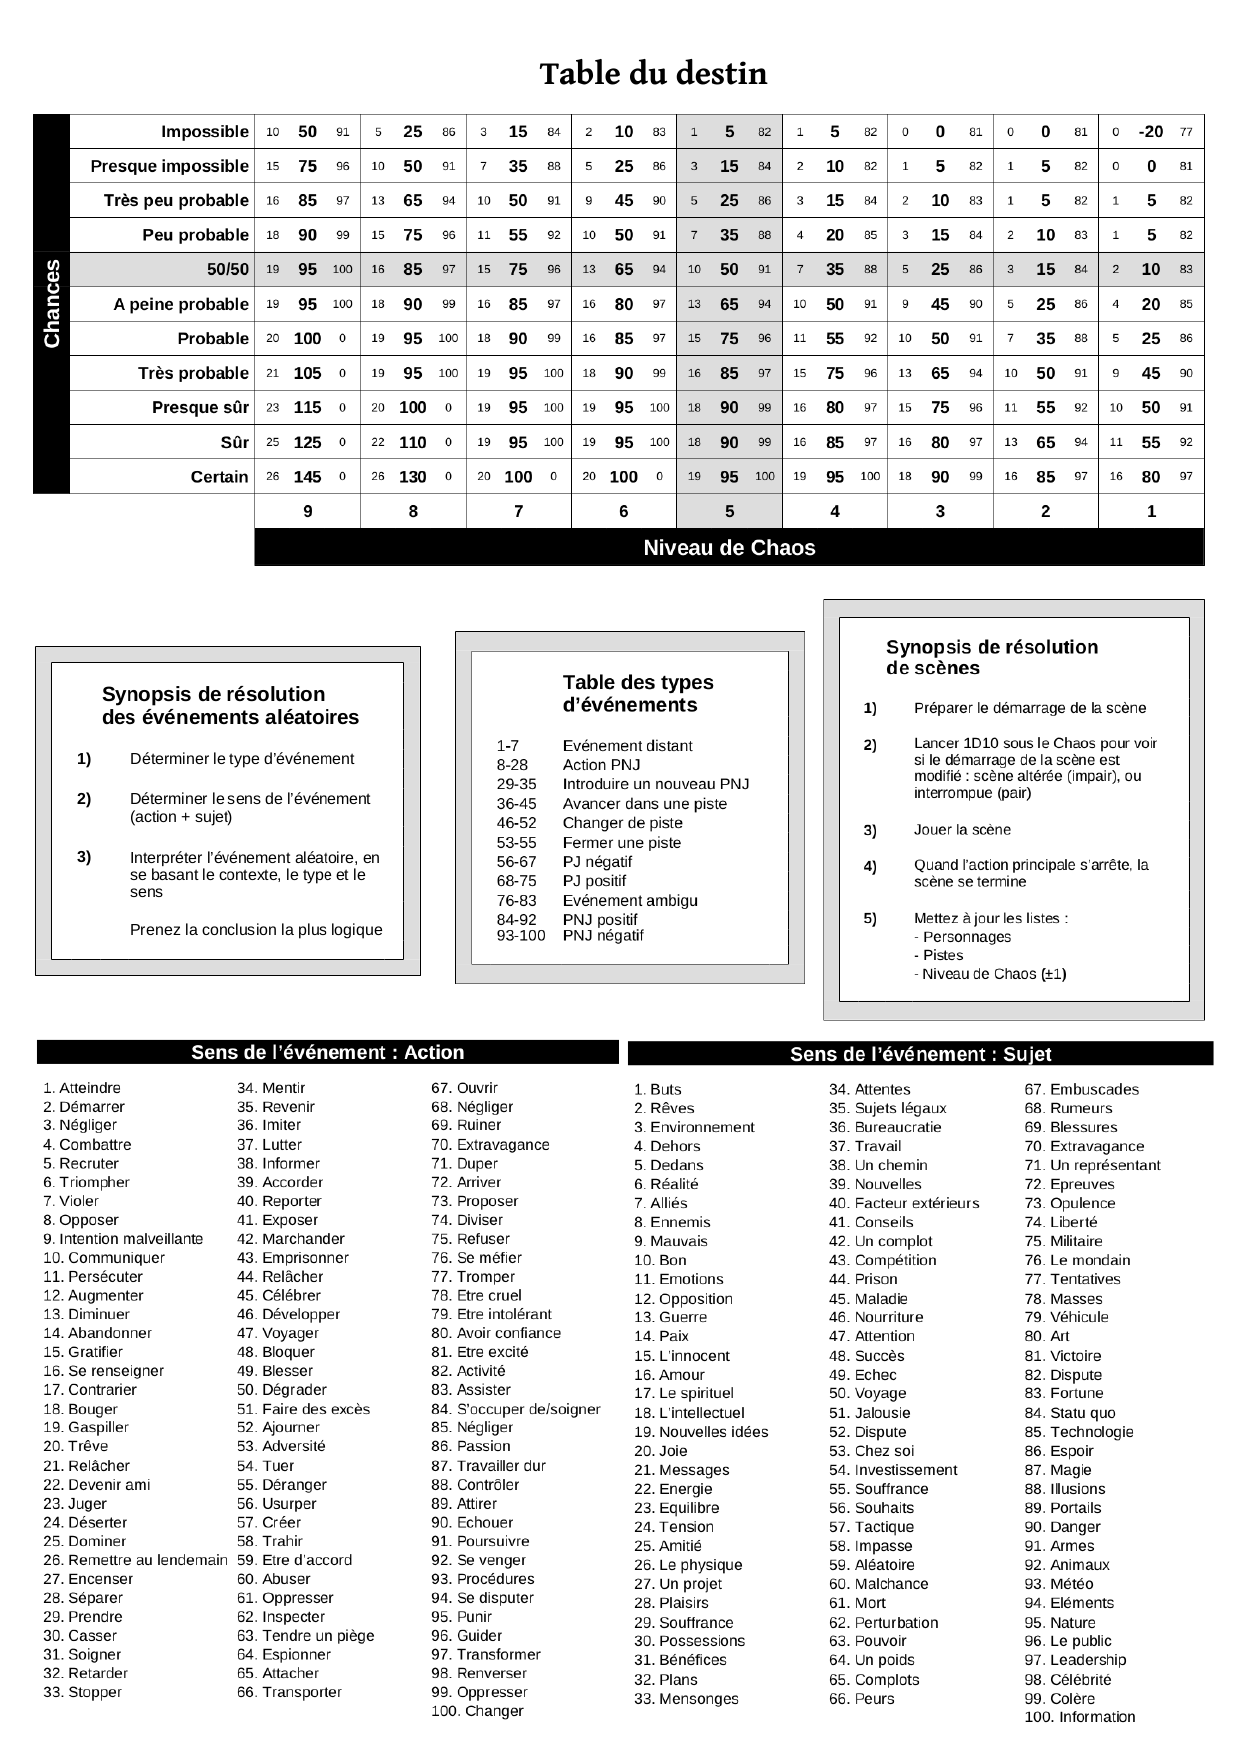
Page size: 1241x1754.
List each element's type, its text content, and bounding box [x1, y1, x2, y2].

picture [30, 1031, 1220, 1731]
picture [30, 636, 426, 982]
text_box Table du destin [525, 48, 783, 102]
picture [26, 104, 1216, 578]
picture [818, 591, 1209, 1026]
picture [450, 626, 811, 991]
